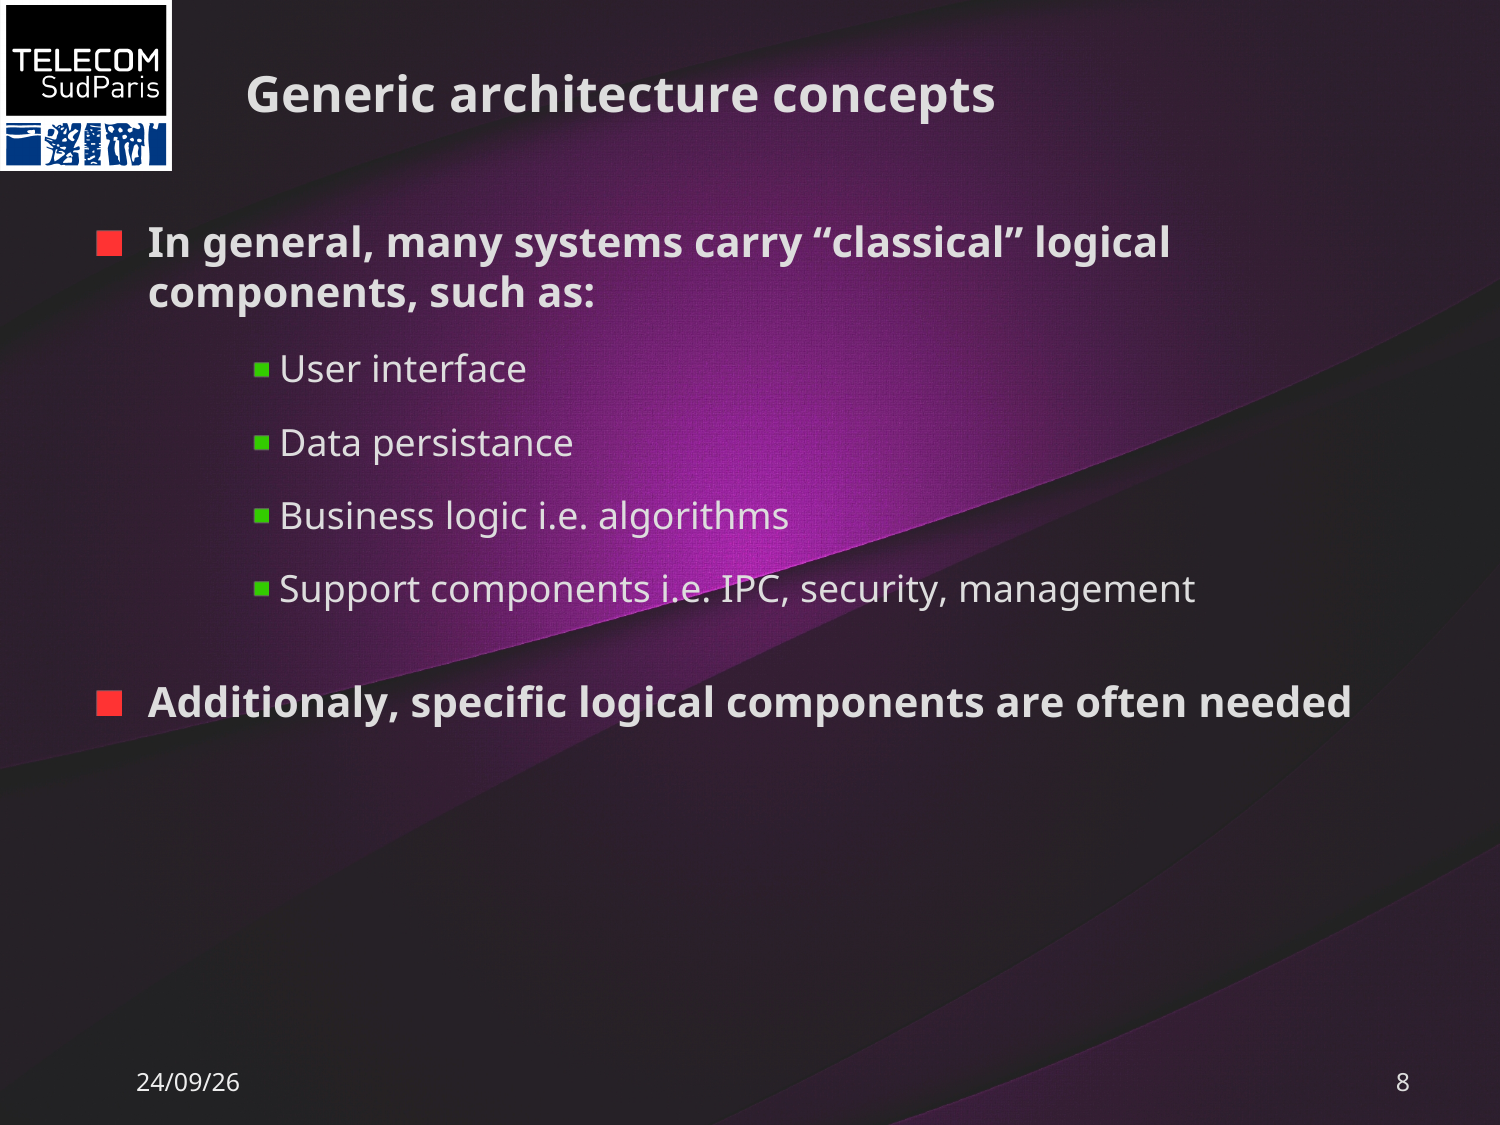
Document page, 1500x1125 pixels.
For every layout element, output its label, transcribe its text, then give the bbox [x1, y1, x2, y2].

title Generic architecture concepts [230, 19, 1429, 165]
list In general, many systems carry “classical” logical components, such as: User interface Data persistance Business logic i.e. algorithms Support components i.e. IPC, security, management Additionaly, specific logical components are often needed [76, 207, 1427, 977]
picture [0, 0, 1500, 1125]
